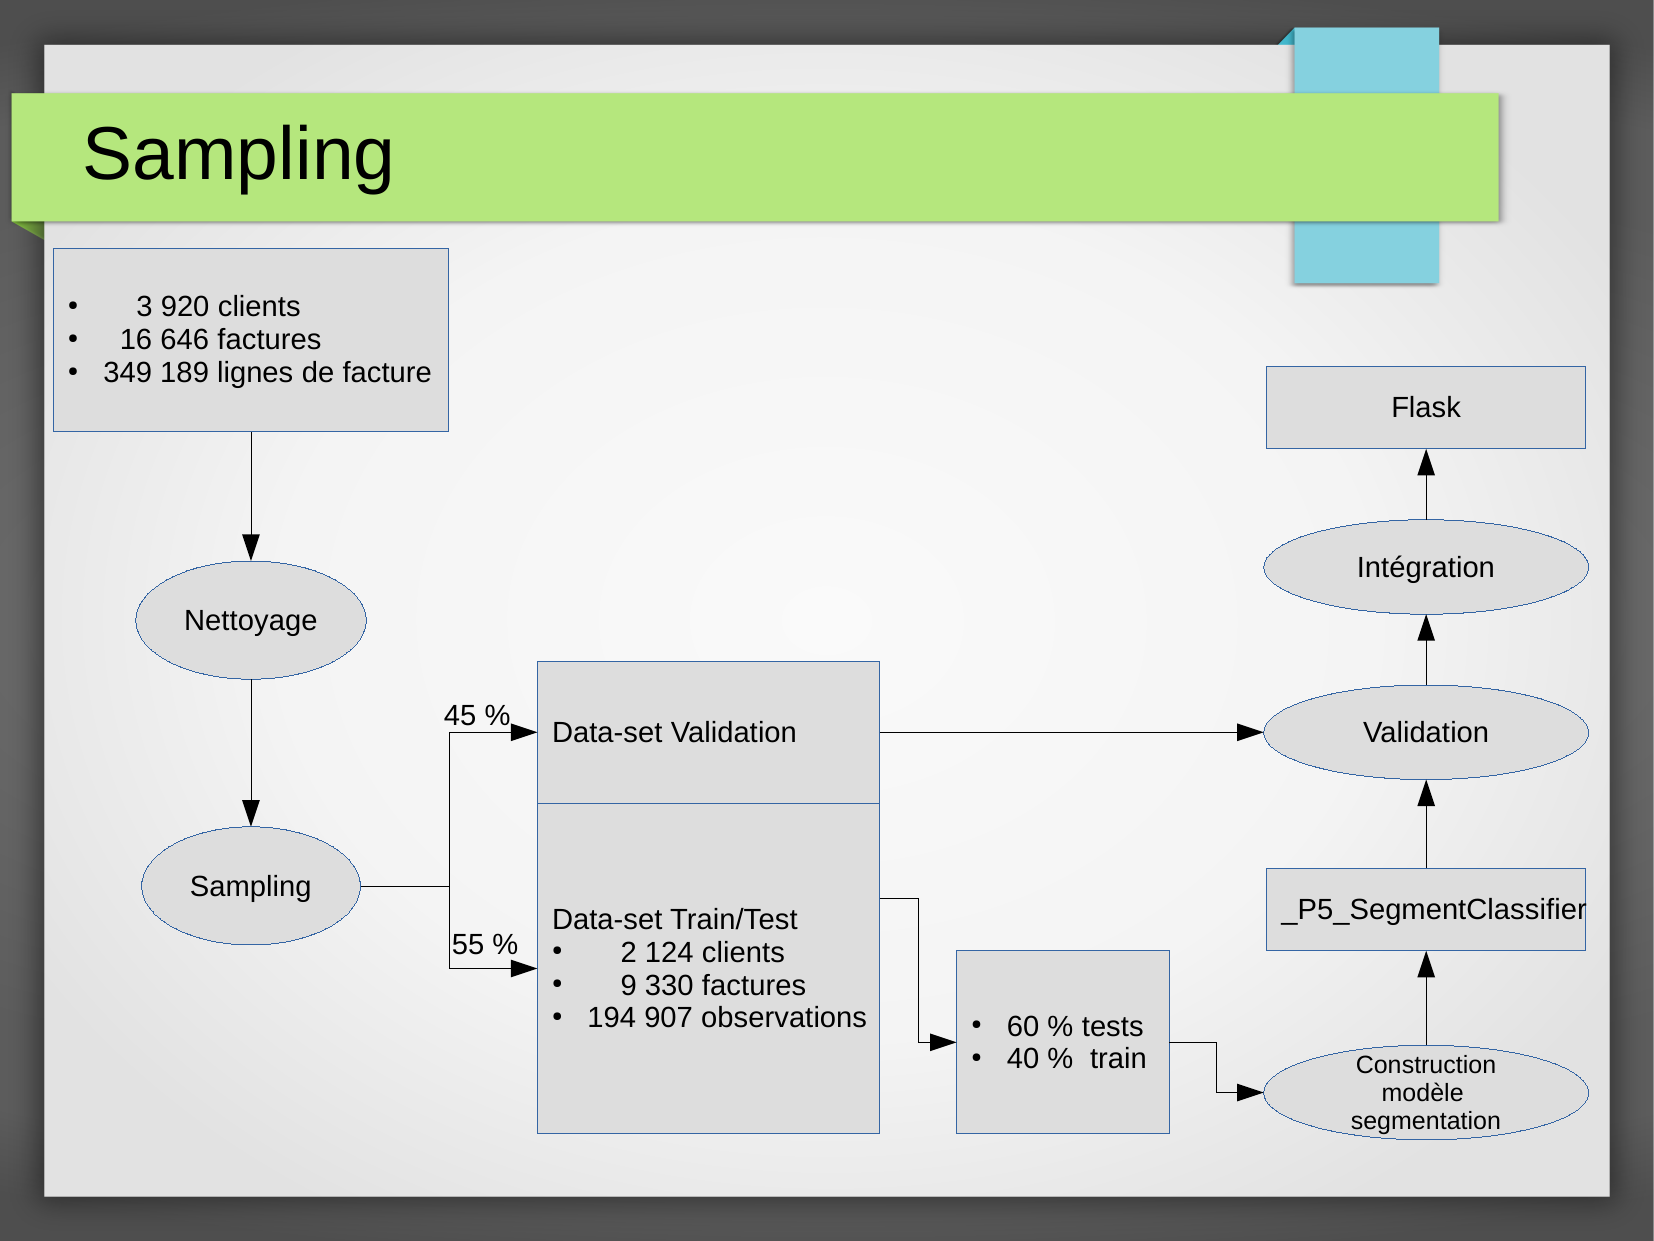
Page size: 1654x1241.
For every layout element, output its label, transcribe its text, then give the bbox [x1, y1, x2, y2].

text_box Flask [1266, 366, 1586, 449]
text_box Intégration [1263, 519, 1589, 615]
text_box 3 920 clients 16 646 factures 349 189 lignes de facture [53, 248, 449, 432]
text_box Data-set Train/Test 2 124 clients 9 330 factures 194 907 observations [537, 804, 880, 1134]
text_box Sampling [141, 826, 361, 945]
picture [0, 0, 1654, 1241]
text_box _P5_SegmentClassifier [1266, 868, 1586, 951]
text_box Data-set Validation [537, 661, 880, 804]
title Sampling [82, 94, 1477, 213]
text_box 45 % [429, 690, 526, 739]
text_box Nettoyage [135, 561, 367, 680]
text_box Validation [1263, 685, 1589, 780]
text_box 55 % [437, 920, 534, 969]
text_box 60 % tests 40 % train [956, 950, 1170, 1134]
text_box Construction modèle segmentation [1263, 1045, 1589, 1140]
